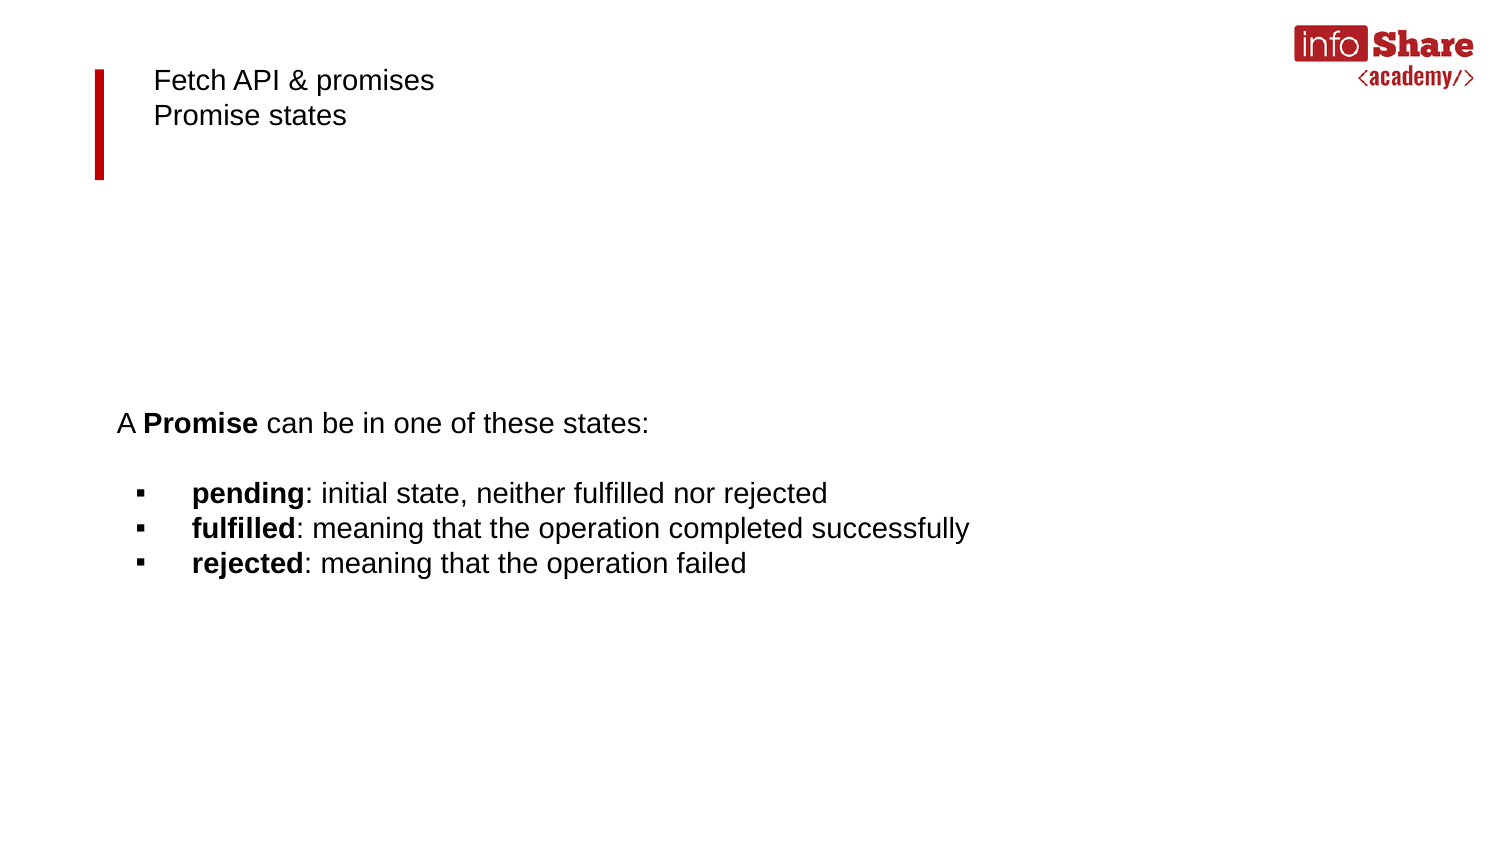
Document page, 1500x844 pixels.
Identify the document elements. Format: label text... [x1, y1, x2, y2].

list A Promise can be in one of these states: pending: initial state, neither fulfilled nor rejected fulfilled: meaning that the operation completed successfully rejected: meaning that the operation failed [101, 252, 1415, 767]
title Fetch API & promises Promise states [138, 45, 1172, 187]
picture [1267, 0, 1500, 117]
